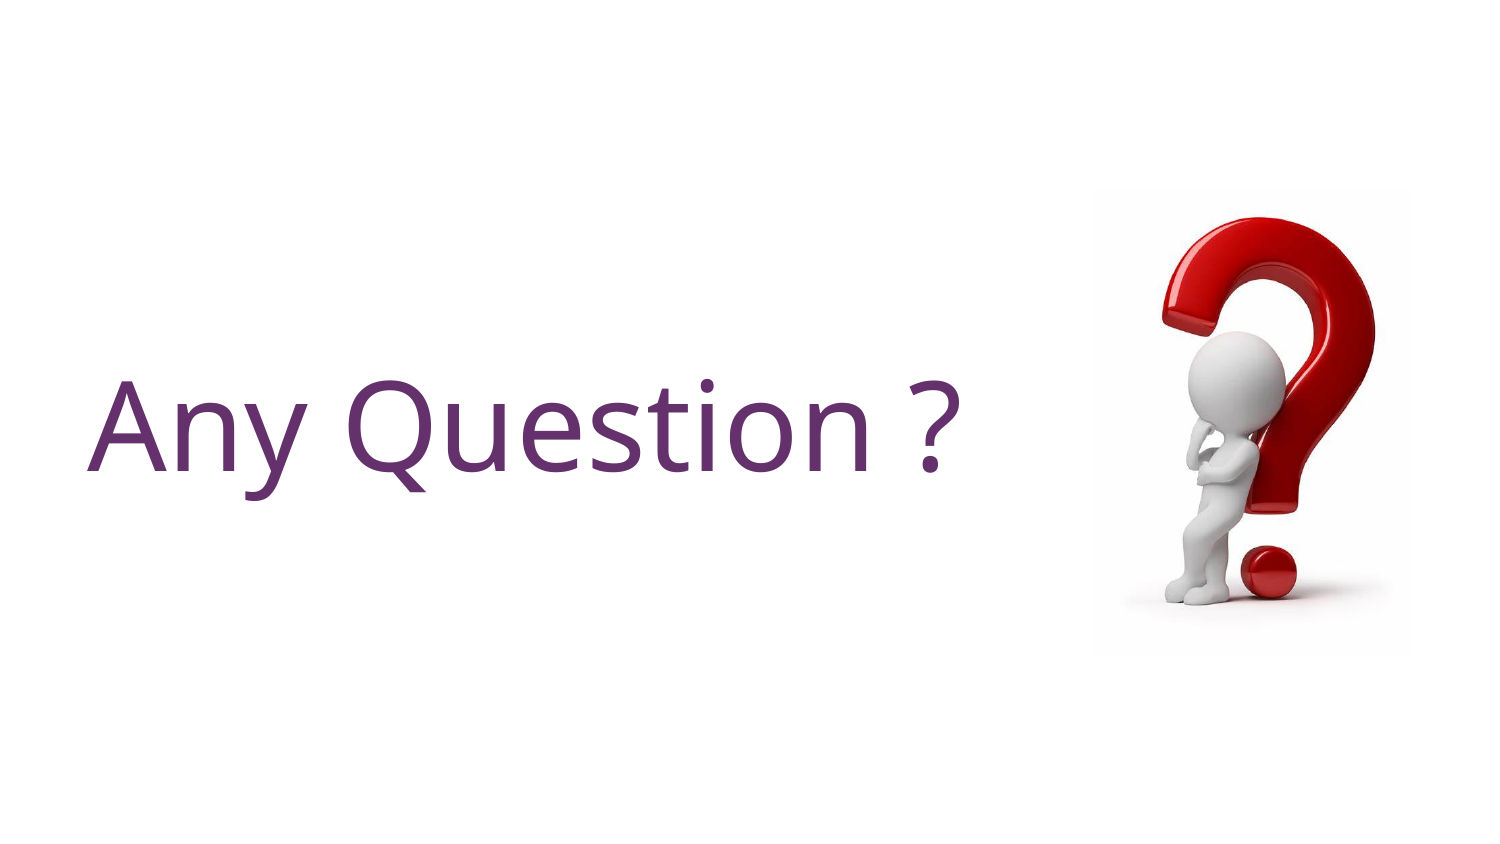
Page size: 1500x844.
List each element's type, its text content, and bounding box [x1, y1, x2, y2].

title Any Question ? [40, 287, 1012, 556]
picture [1093, 188, 1413, 655]
